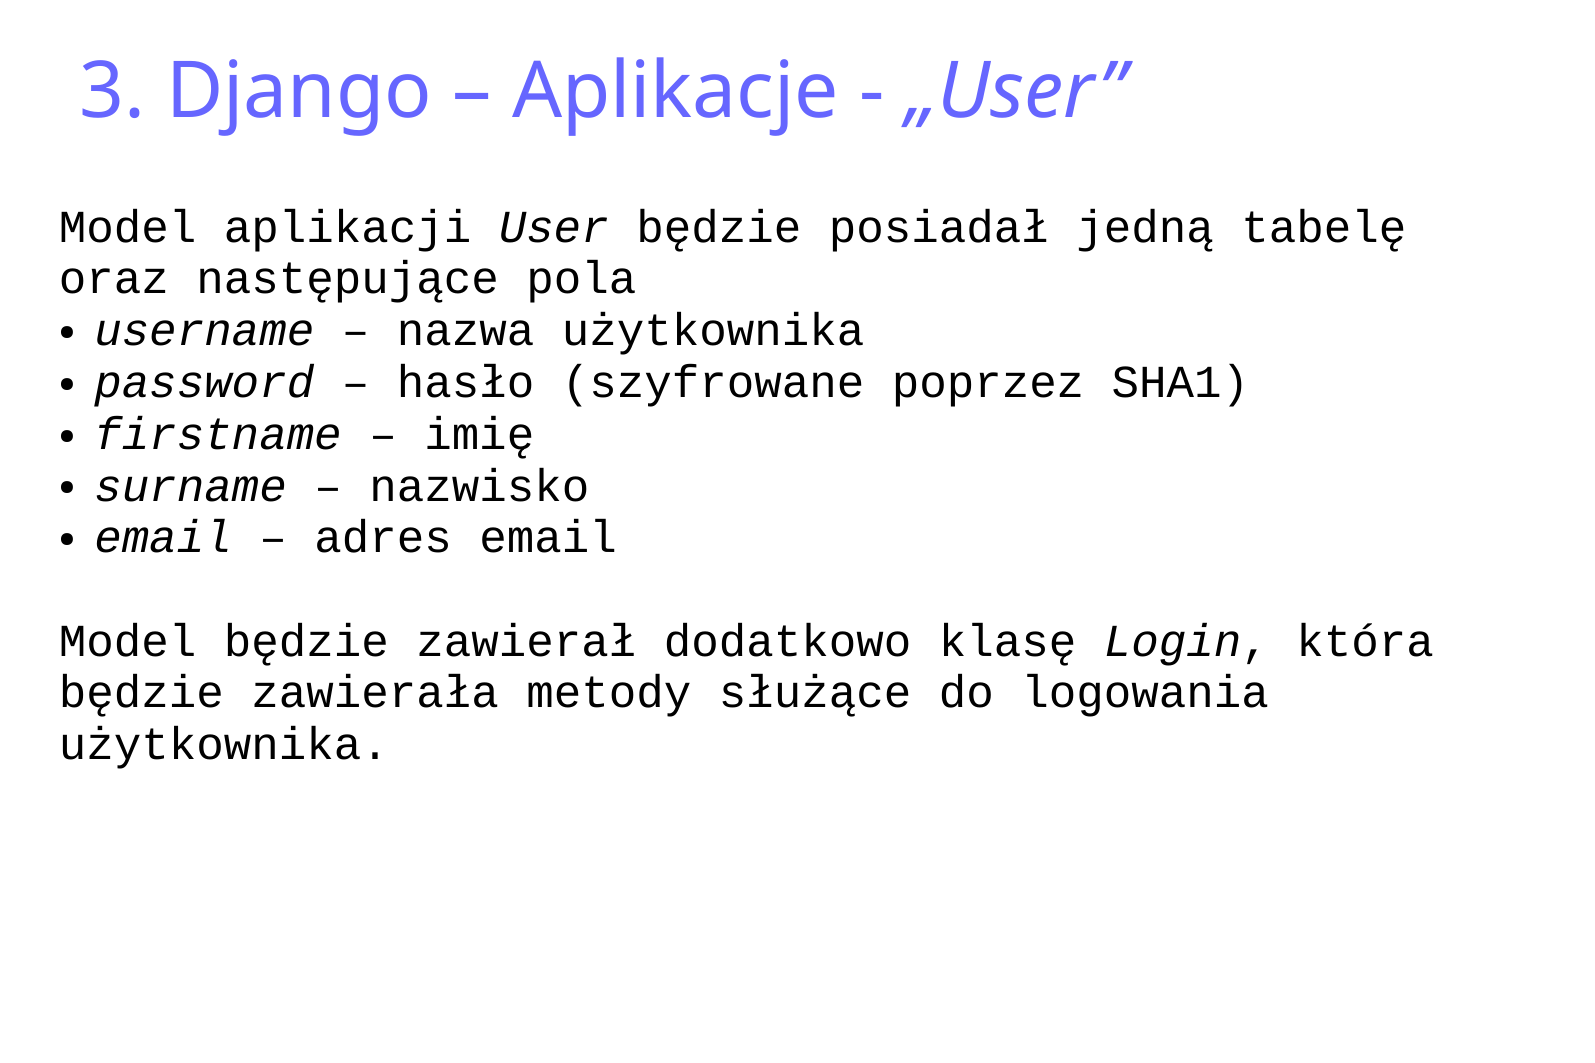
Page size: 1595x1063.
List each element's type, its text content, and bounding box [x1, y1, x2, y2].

title 3. Django – Aplikacje - „User” [79, 42, 1515, 220]
text_box Model aplikacji User będzie posiadał jedną tabelę oraz następujące pola username – nazwa użytkownika password – hasło (szyfrowane poprzez SHA1) firstname – imię surname – nazwisko email – adres email Model będzie zawierał dodatkowo klasę Login, która będzie zawierała metody służące do logowania użytkownika. [58, 204, 1494, 754]
